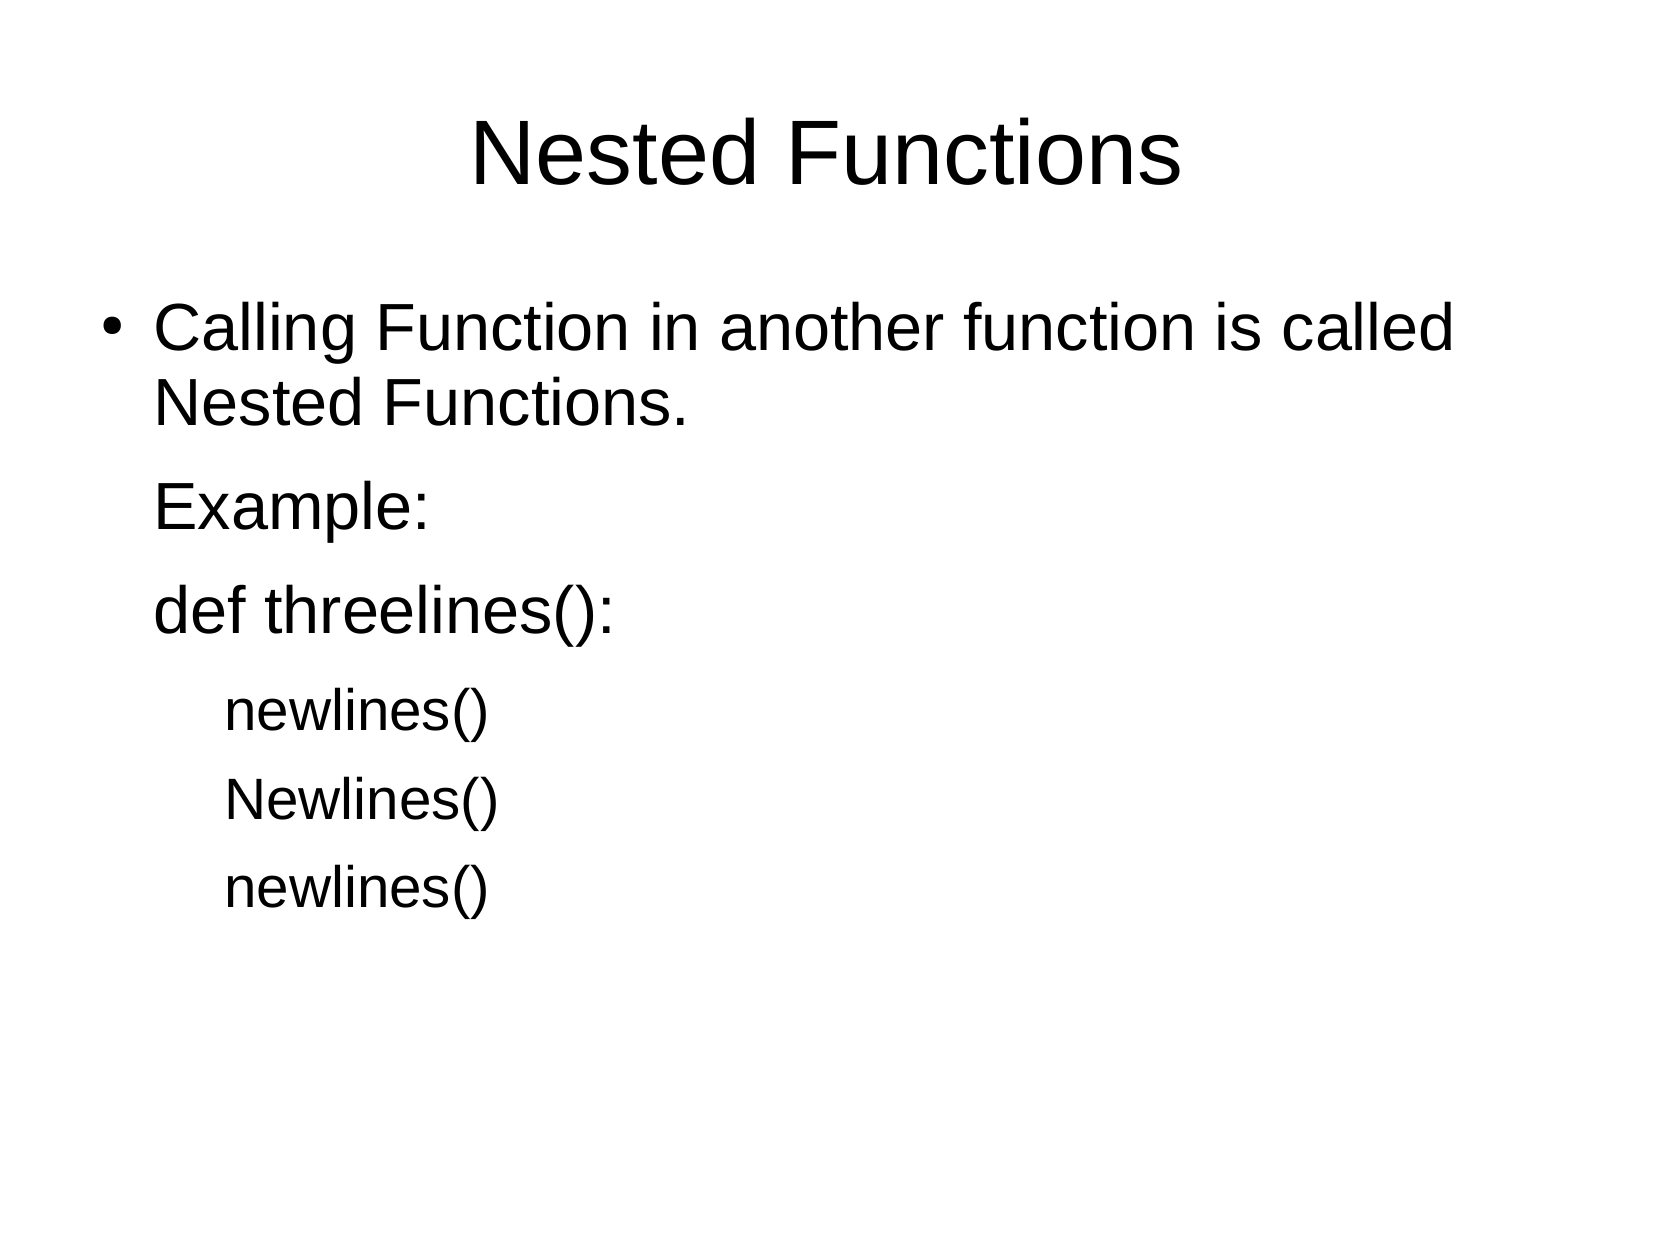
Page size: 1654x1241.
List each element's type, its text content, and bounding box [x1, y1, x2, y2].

list Calling Function in another function is called Nested Functions. Example: def threelines(): newlines() Newlines() newlines() [82, 290, 1571, 1010]
title Nested Functions [82, 49, 1571, 257]
